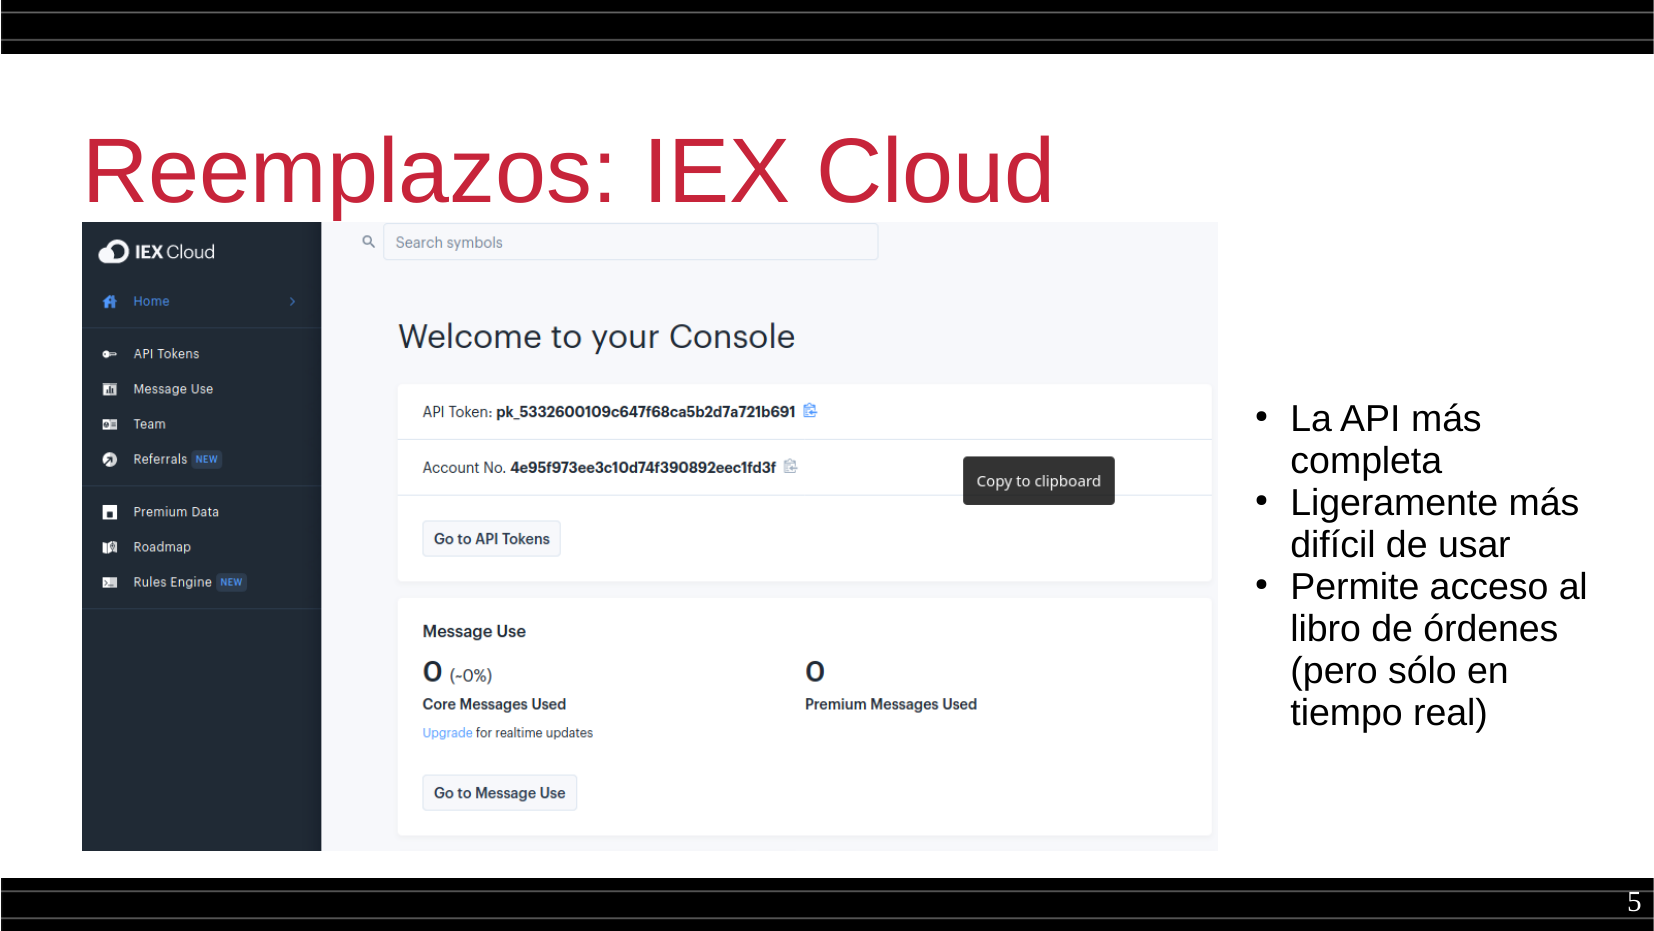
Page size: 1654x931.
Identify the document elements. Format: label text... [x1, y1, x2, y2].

picture [1, 0, 1654, 54]
title Reemplazos: IEX Cloud [82, 92, 1571, 249]
text_box La API más completa Ligeramente más difícil de usar Permite acceso al libro de órdenes (pero sólo en tiempo real) [1240, 389, 1619, 741]
picture [1, 878, 1654, 931]
picture [82, 222, 1218, 851]
